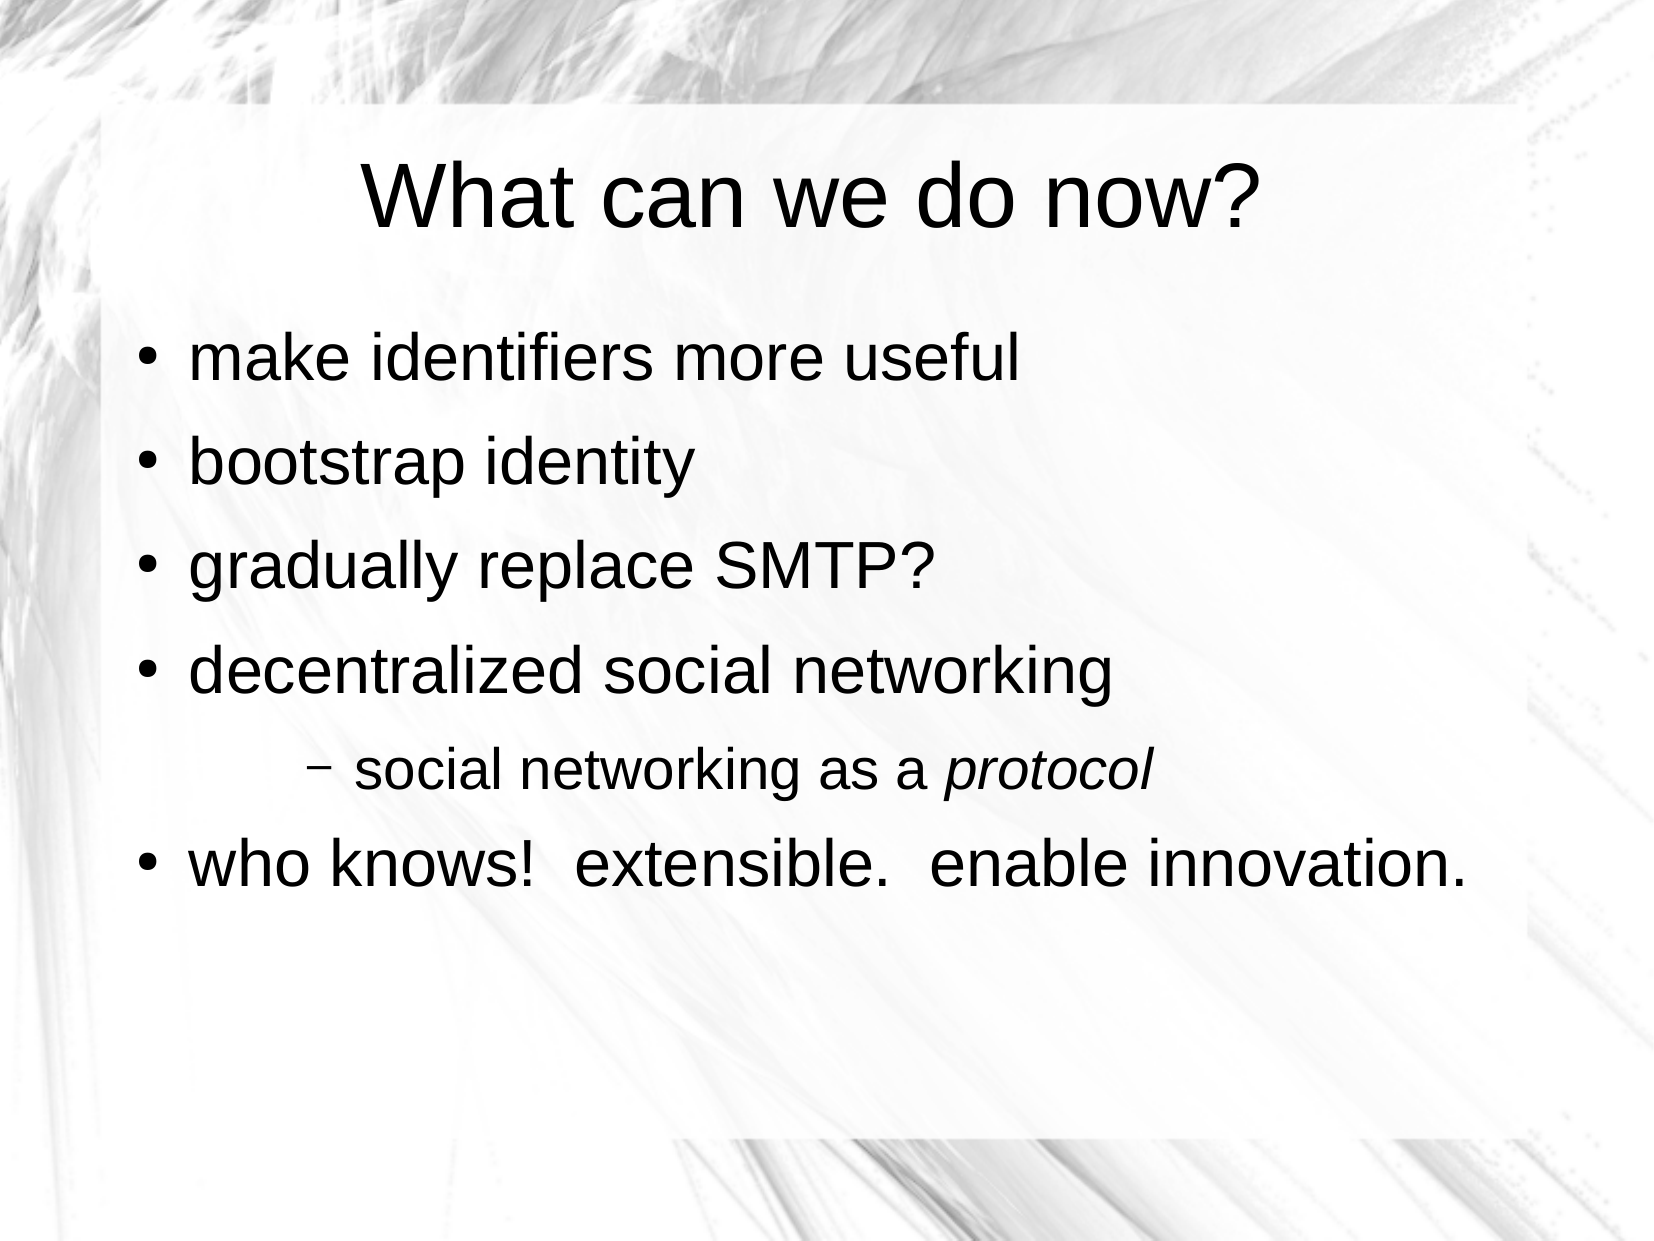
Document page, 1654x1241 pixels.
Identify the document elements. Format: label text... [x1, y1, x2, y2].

list make identifiers more useful bootstrap identity gradually replace SMTP? decentralized social networking social networking as a protocol who knows! extensible. enable innovation. [118, 319, 1571, 1124]
picture [0, 0, 1654, 1241]
title What can we do now? [118, 119, 1506, 273]
